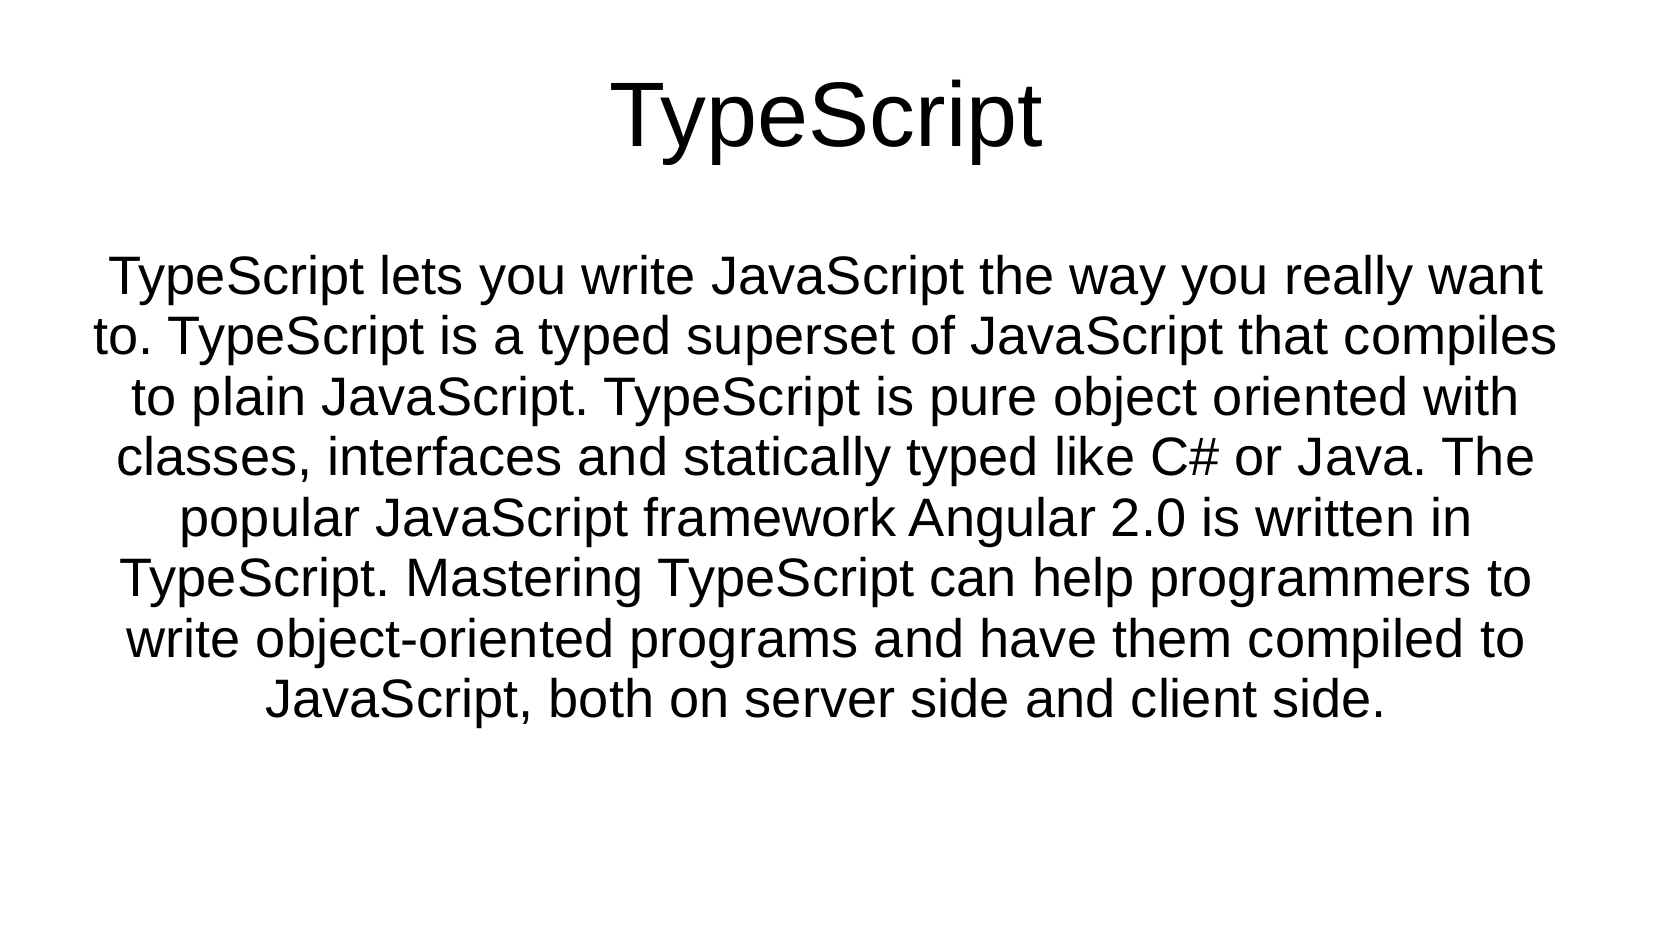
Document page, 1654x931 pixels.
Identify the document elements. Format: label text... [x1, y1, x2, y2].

title TypeScript [82, 37, 1571, 193]
subtitle TypeScript lets you write JavaScript the way you really want to. TypeScript is a typed superset of JavaScript that compiles to plain JavaScript. TypeScript is pure object oriented with classes, interfaces and statically typed like C# or Java. The popular JavaScript framework Angular 2.0 is written in TypeScript. Mastering TypeScript can help programmers to write object-oriented programs and have them compiled to JavaScript, both on server side and client side. [82, 217, 1571, 758]
